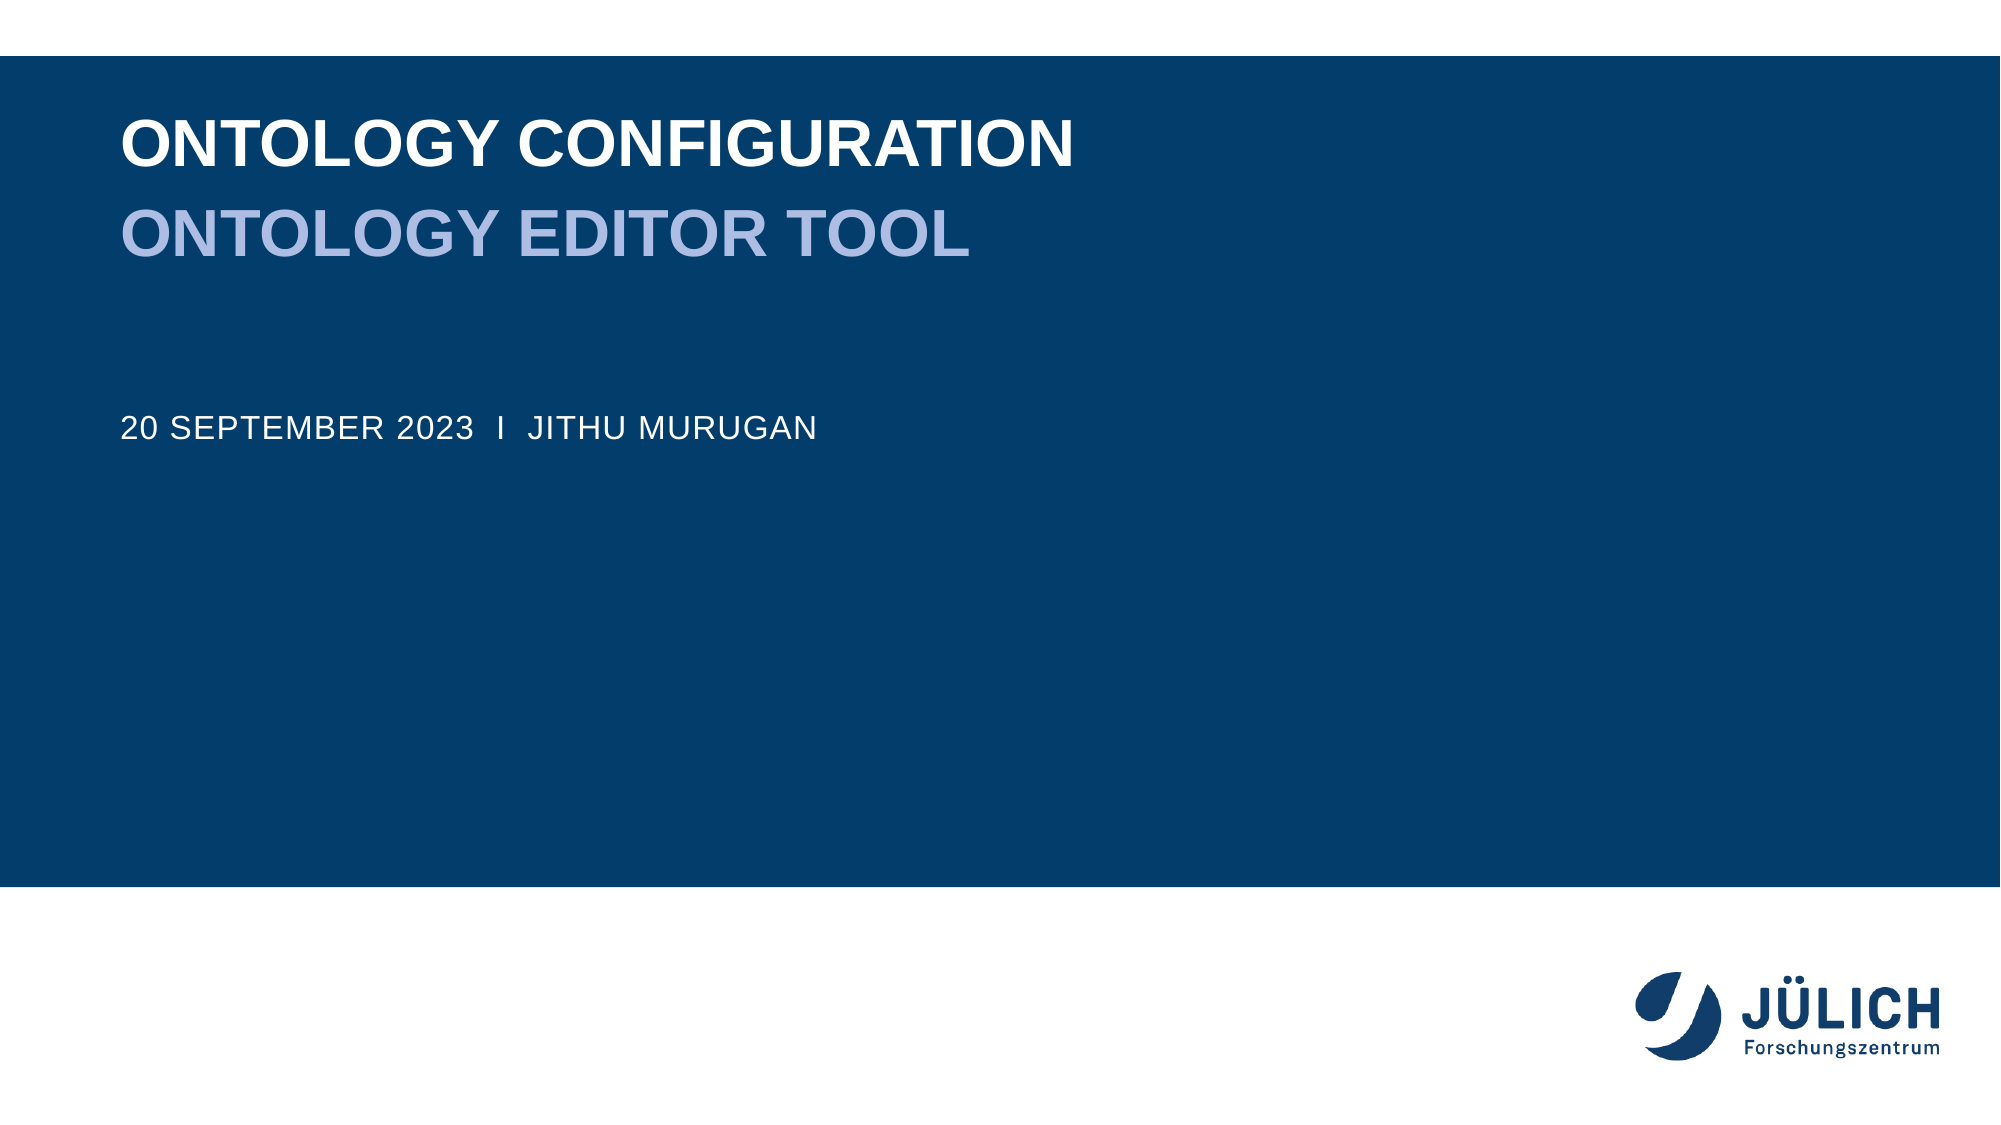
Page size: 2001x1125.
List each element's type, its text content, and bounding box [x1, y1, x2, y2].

list Ontology editor tool [120, 178, 1880, 298]
subtitle 20 September 2023 I jithu murugan [120, 400, 1880, 486]
picture [1633, 971, 1941, 1061]
title Ontology Configuration [120, 88, 1880, 178]
